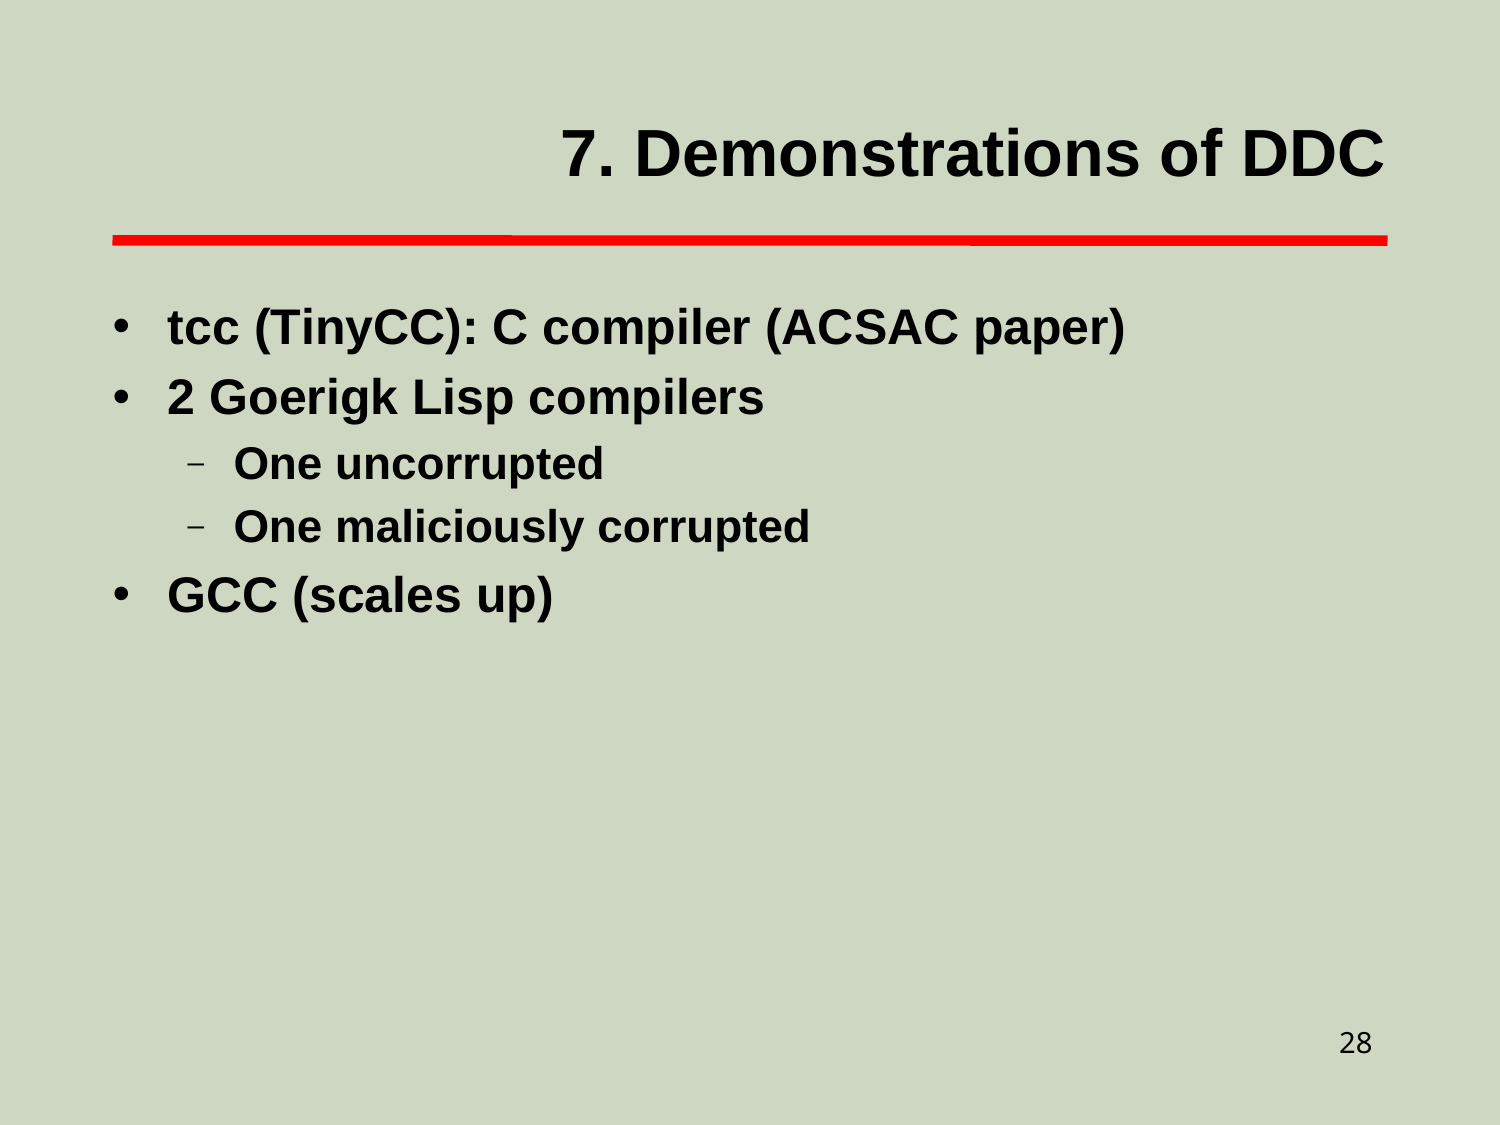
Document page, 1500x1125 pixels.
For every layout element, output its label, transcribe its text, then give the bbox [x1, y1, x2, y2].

title 7. Demonstrations of DDC [124, 93, 1387, 216]
list tcc (TinyCC): C compiler (ACSAC paper) 2 Goerigk Lisp compilers One uncorrupted One maliciously corrupted GCC (scales up) [112, 299, 1387, 1099]
